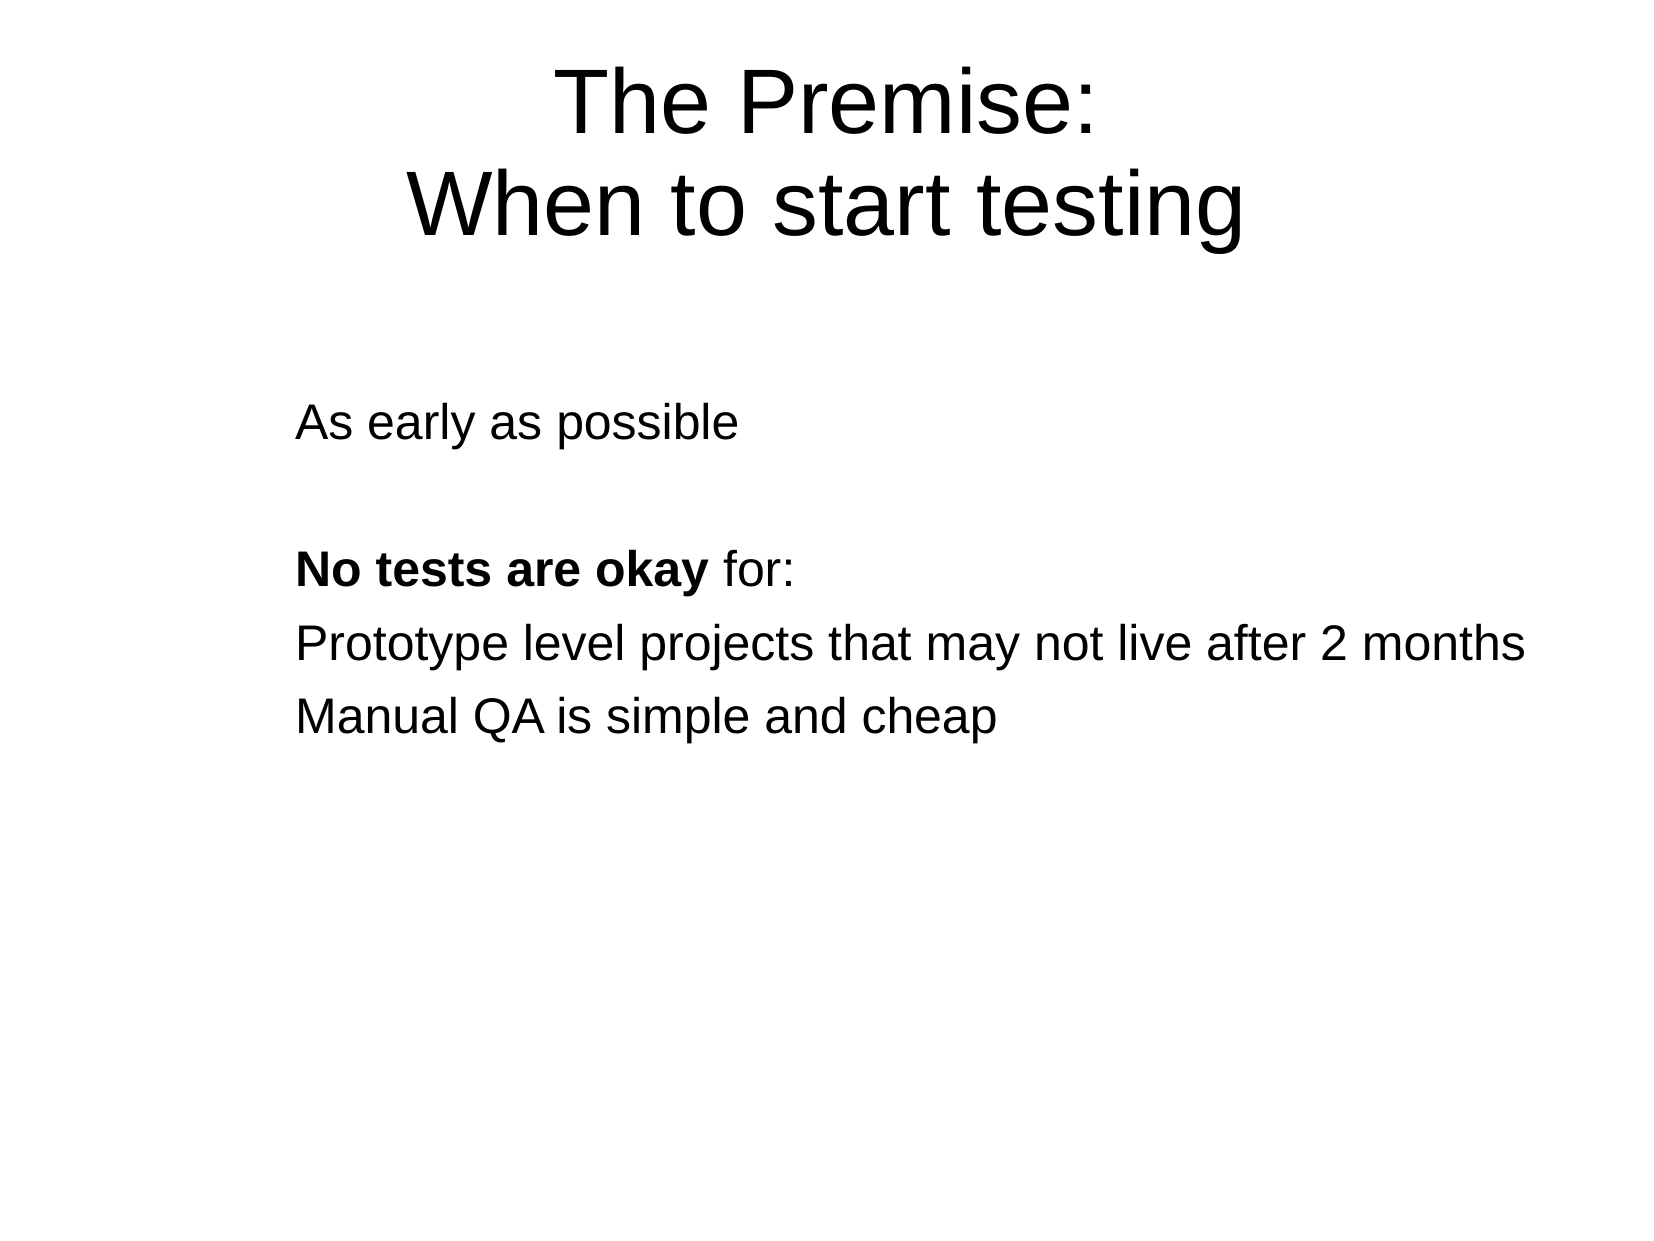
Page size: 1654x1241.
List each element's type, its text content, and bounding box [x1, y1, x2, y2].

title The Premise: When to start testing [82, 49, 1571, 257]
list As early as possible No tests are okay for: Prototype level projects that may not live after 2 months Manual QA is simple and cheap [82, 290, 1571, 1109]
